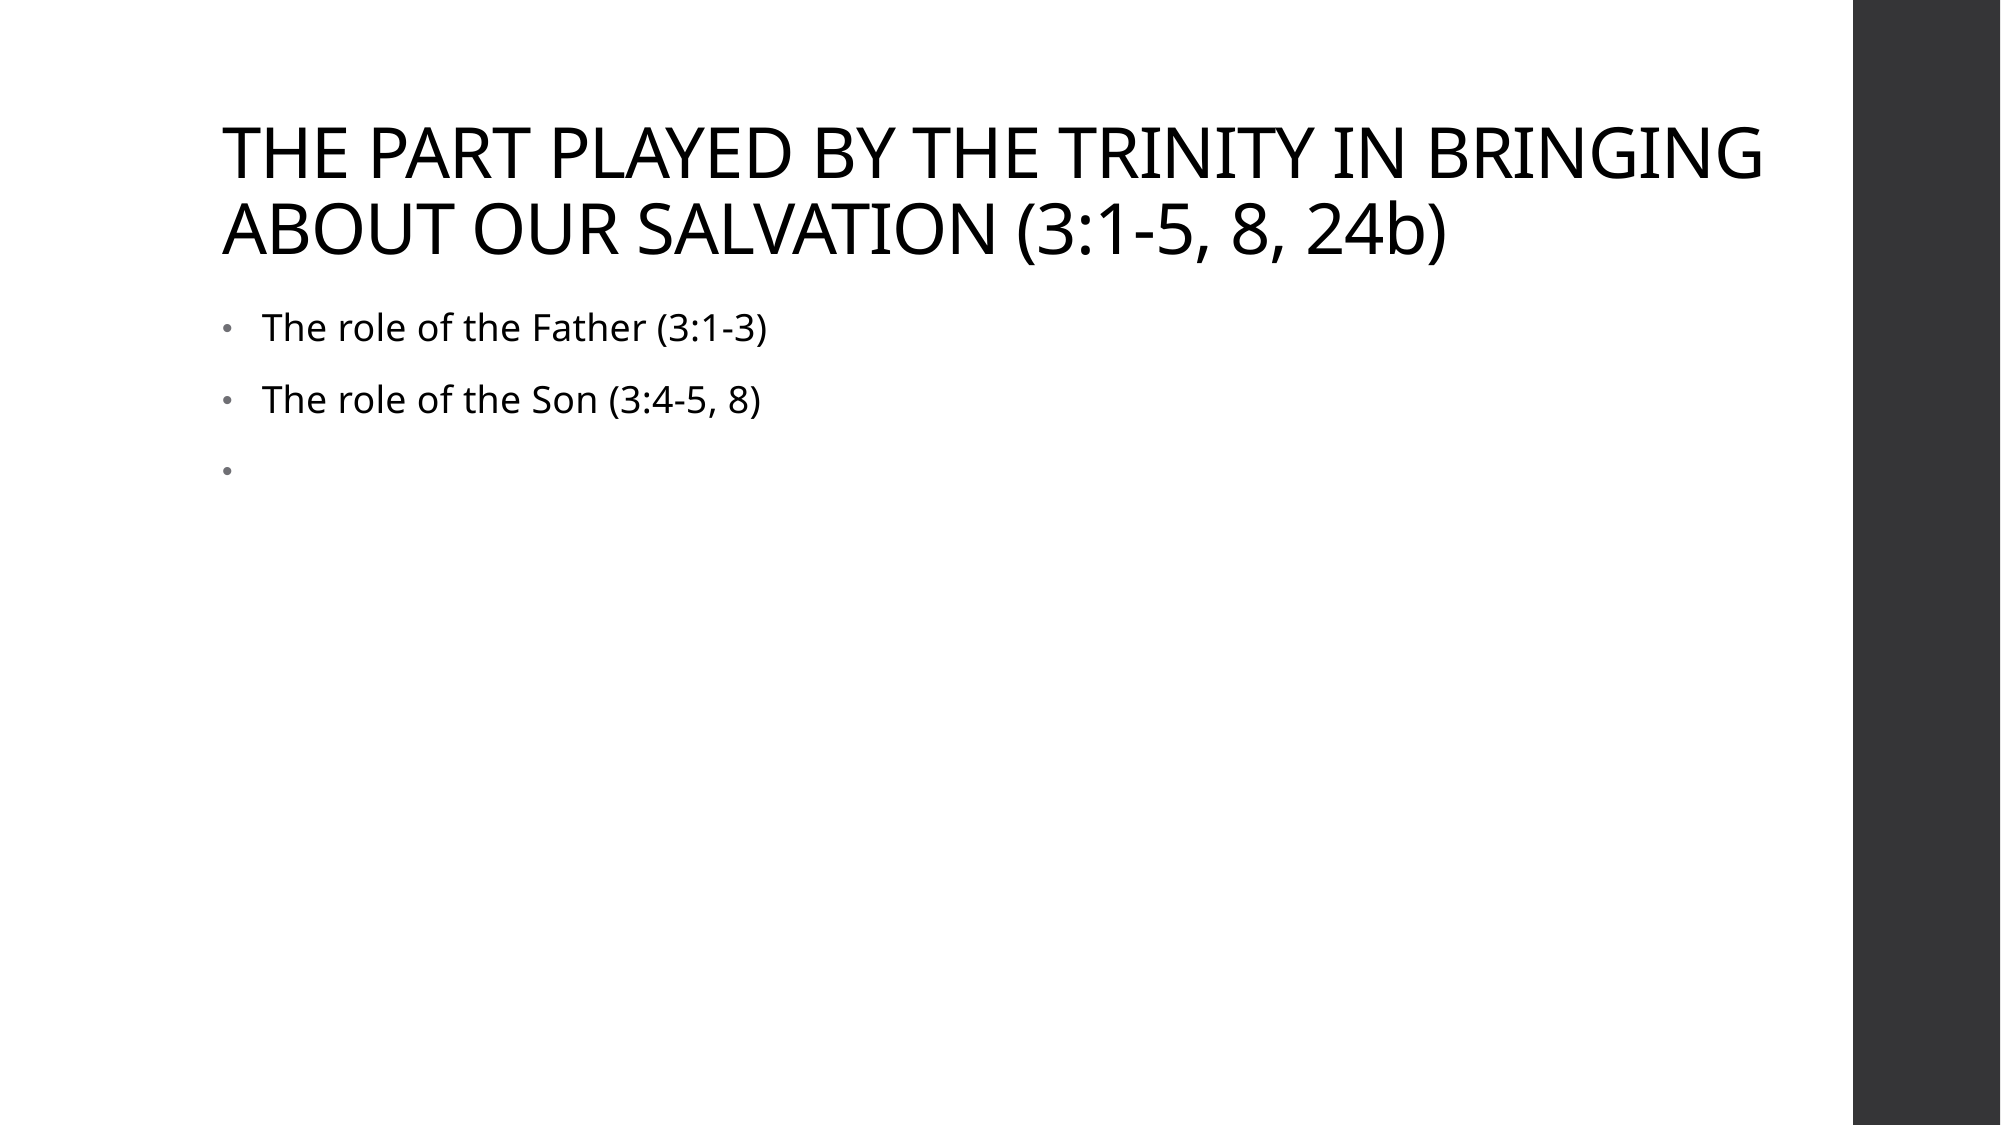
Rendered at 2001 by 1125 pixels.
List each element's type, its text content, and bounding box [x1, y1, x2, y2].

title THE PART PLAYED BY THE TRINITY IN BRINGING ABOUT OUR SALVATION (3:1-5, 8, 24b) [206, 60, 1797, 278]
list The role of the Father (3:1-3) The role of the Son (3:4-5, 8) [206, 299, 1617, 1014]
